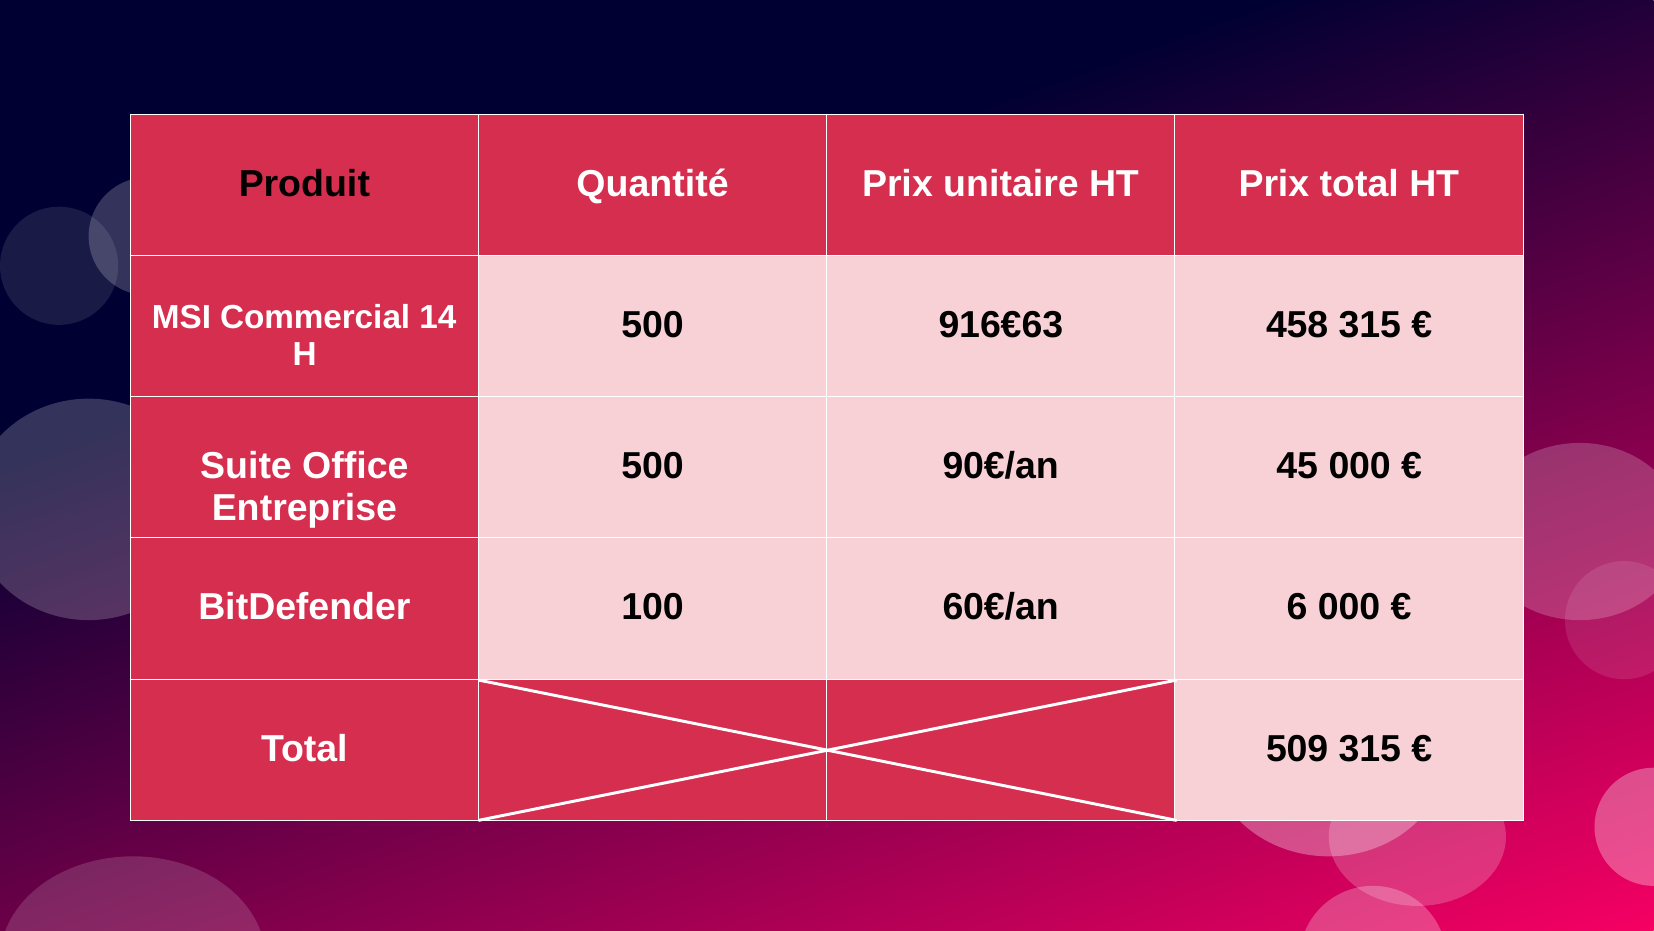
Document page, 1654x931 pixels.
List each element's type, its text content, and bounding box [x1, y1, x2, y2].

table_header Quantité [479, 115, 826, 255]
table_header Prix total HT [1175, 115, 1523, 255]
table_cell [491, 680, 826, 748]
table_cell [493, 753, 826, 820]
table_cell Total [131, 680, 478, 820]
table_cell 509 315 € [1175, 680, 1523, 820]
table_cell Suite Office Entreprise [131, 397, 478, 537]
table_cell 500 [479, 397, 826, 537]
table_cell BitDefender [131, 538, 478, 679]
table_cell 6 000 € [1175, 538, 1523, 679]
table_cell 100 [479, 538, 826, 679]
table_cell MSI Commercial 14 H [131, 256, 478, 396]
table_cell 916€63 [827, 256, 1174, 396]
table_cell 458 315 € [1175, 256, 1523, 396]
table_header Prix unitaire HT [827, 115, 1174, 255]
table_cell 60€/an [827, 538, 1174, 679]
table_header Produit [131, 115, 478, 255]
table_cell 45 000 € [1175, 397, 1523, 537]
table_cell [839, 683, 1174, 818]
table_cell 500 [479, 256, 826, 396]
table_cell [479, 682, 816, 818]
table_cell [827, 752, 1162, 820]
table_cell 90€/an [827, 397, 1174, 537]
table_cell [827, 680, 1164, 748]
